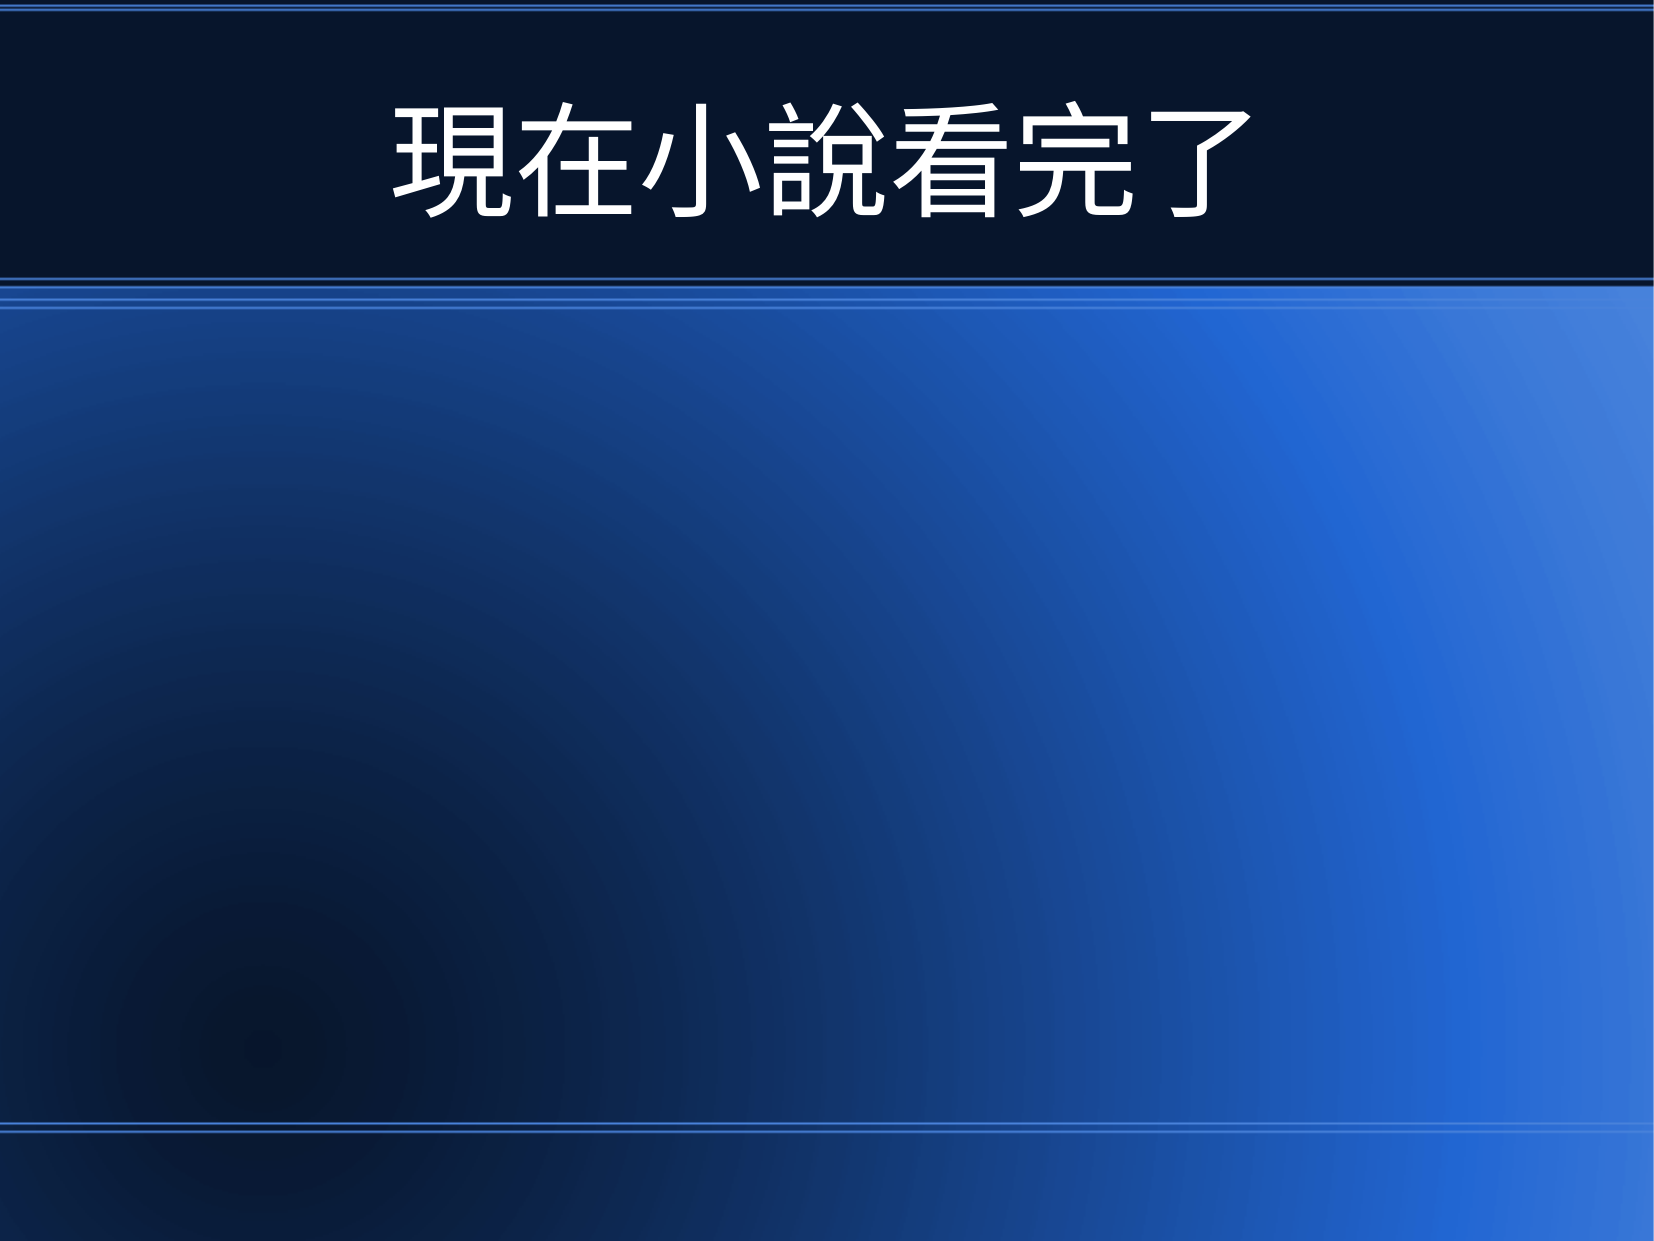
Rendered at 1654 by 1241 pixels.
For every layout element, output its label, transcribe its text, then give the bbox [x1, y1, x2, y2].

picture [0, 0, 1654, 1241]
title 現在小說看完了 [82, 49, 1571, 257]
